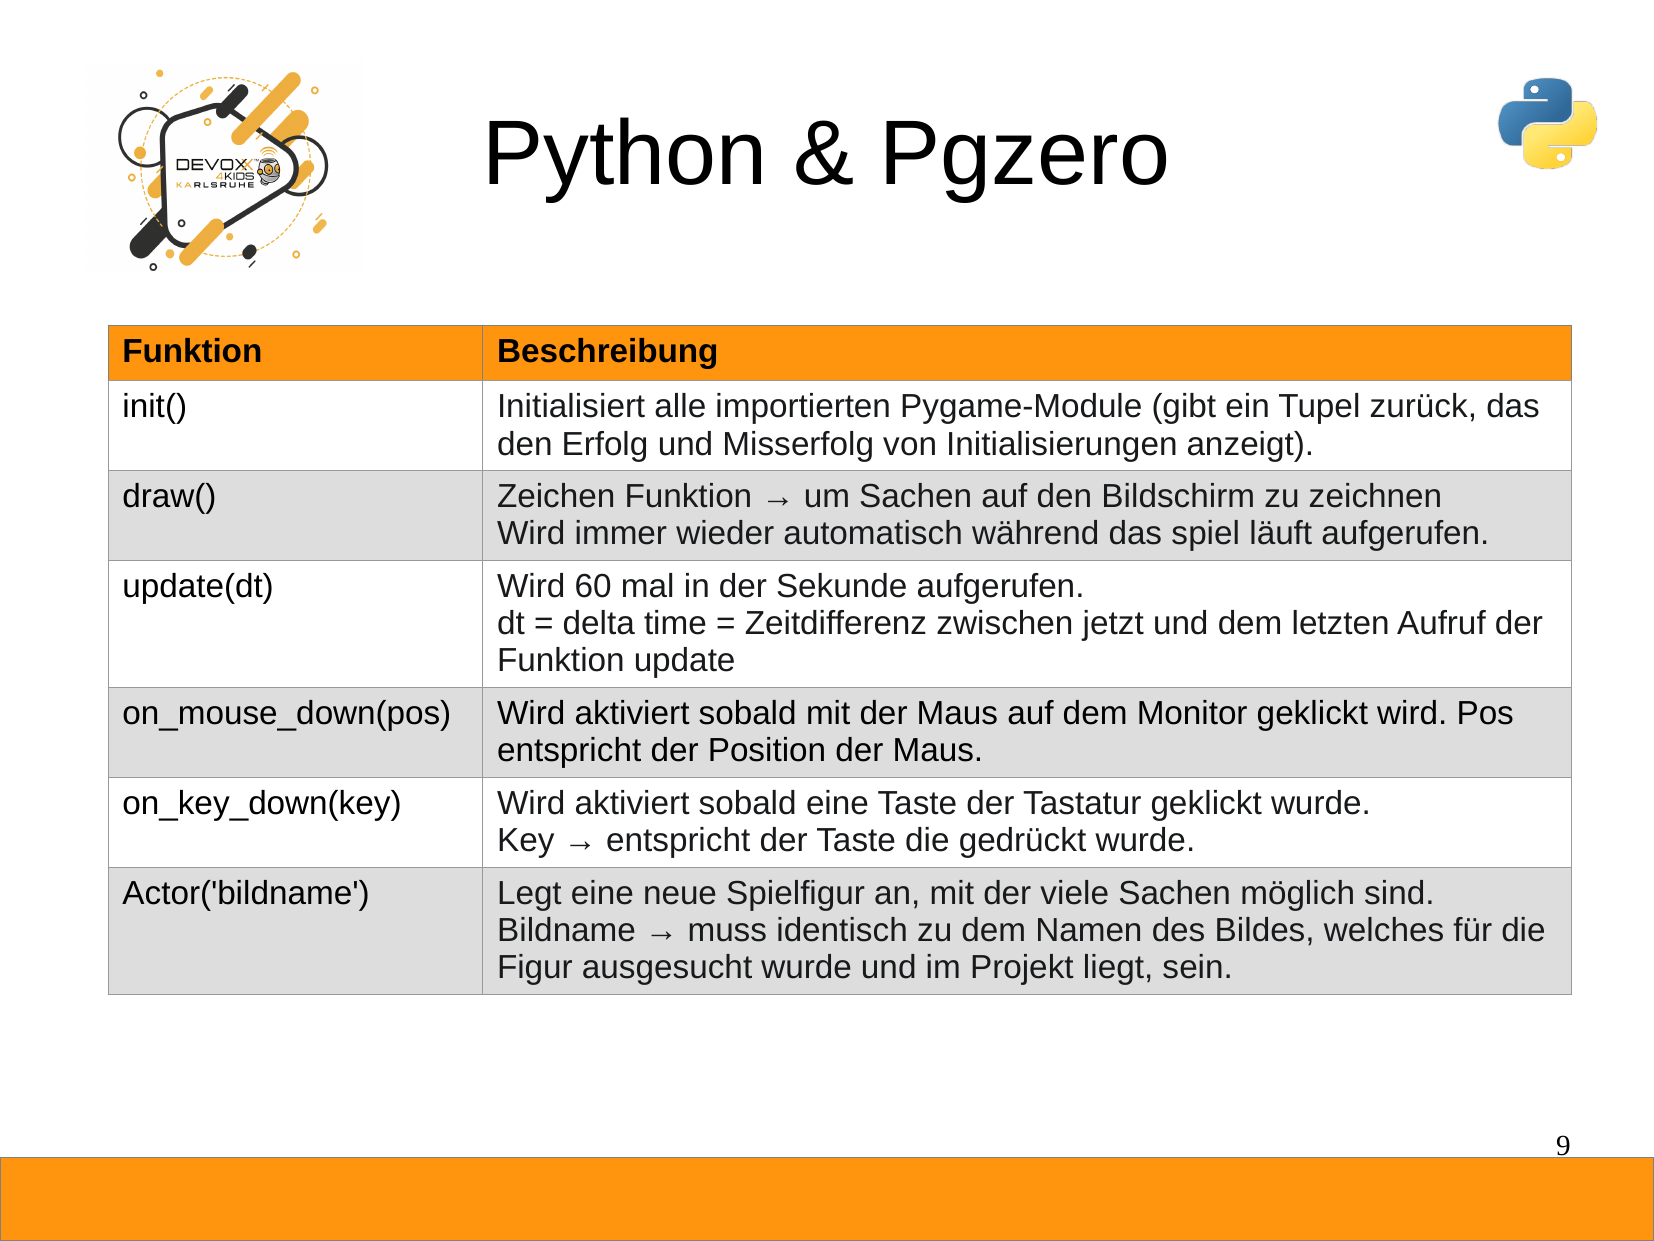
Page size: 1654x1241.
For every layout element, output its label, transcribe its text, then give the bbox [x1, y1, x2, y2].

table_header Funktion [109, 326, 482, 380]
table_cell Zeichen Funktion → um Sachen auf den Bildschirm zu zeichnen Wird immer wieder automatisch während das spiel läuft aufgerufen. [483, 471, 1571, 560]
table_cell Legt eine neue Spielfigur an, mit der viele Sachen möglich sind. Bildname → muss identisch zu dem Namen des Bildes, welches für die Figur ausgesucht wurde und im Projekt liegt, sein. [483, 868, 1571, 994]
table_cell Wird aktiviert sobald eine Taste der Tastatur geklickt wurde. Key → entspricht der Taste die gedrückt wurde. [483, 778, 1571, 867]
table_cell on_mouse_down(pos) [109, 688, 482, 777]
table_cell init() [109, 381, 482, 470]
table_cell Initialisiert alle importierten Pygame-Module (gibt ein Tupel zurück, das den Erfolg und Misserfolg von Initialisierungen anzeigt). [483, 381, 1571, 470]
title Python & Pgzero [82, 49, 1571, 257]
table_cell update(dt) [109, 561, 482, 687]
text_box [0, 1157, 1654, 1241]
picture [1476, 58, 1619, 189]
table_cell Actor('bildname') [109, 868, 482, 994]
table_cell Wird 60 mal in der Sekunde aufgerufen. dt = delta time = Zeitdifferenz zwischen jetzt und dem letzten Aufruf der Funktion update [483, 561, 1571, 687]
table_cell on_key_down(key) [109, 778, 482, 867]
table_cell Wird aktiviert sobald mit der Maus auf dem Monitor geklickt wird. Pos entspricht der Position der Maus. [483, 688, 1571, 777]
table_header Beschreibung [483, 326, 1571, 380]
picture [82, 58, 364, 278]
table_cell draw() [109, 471, 482, 560]
